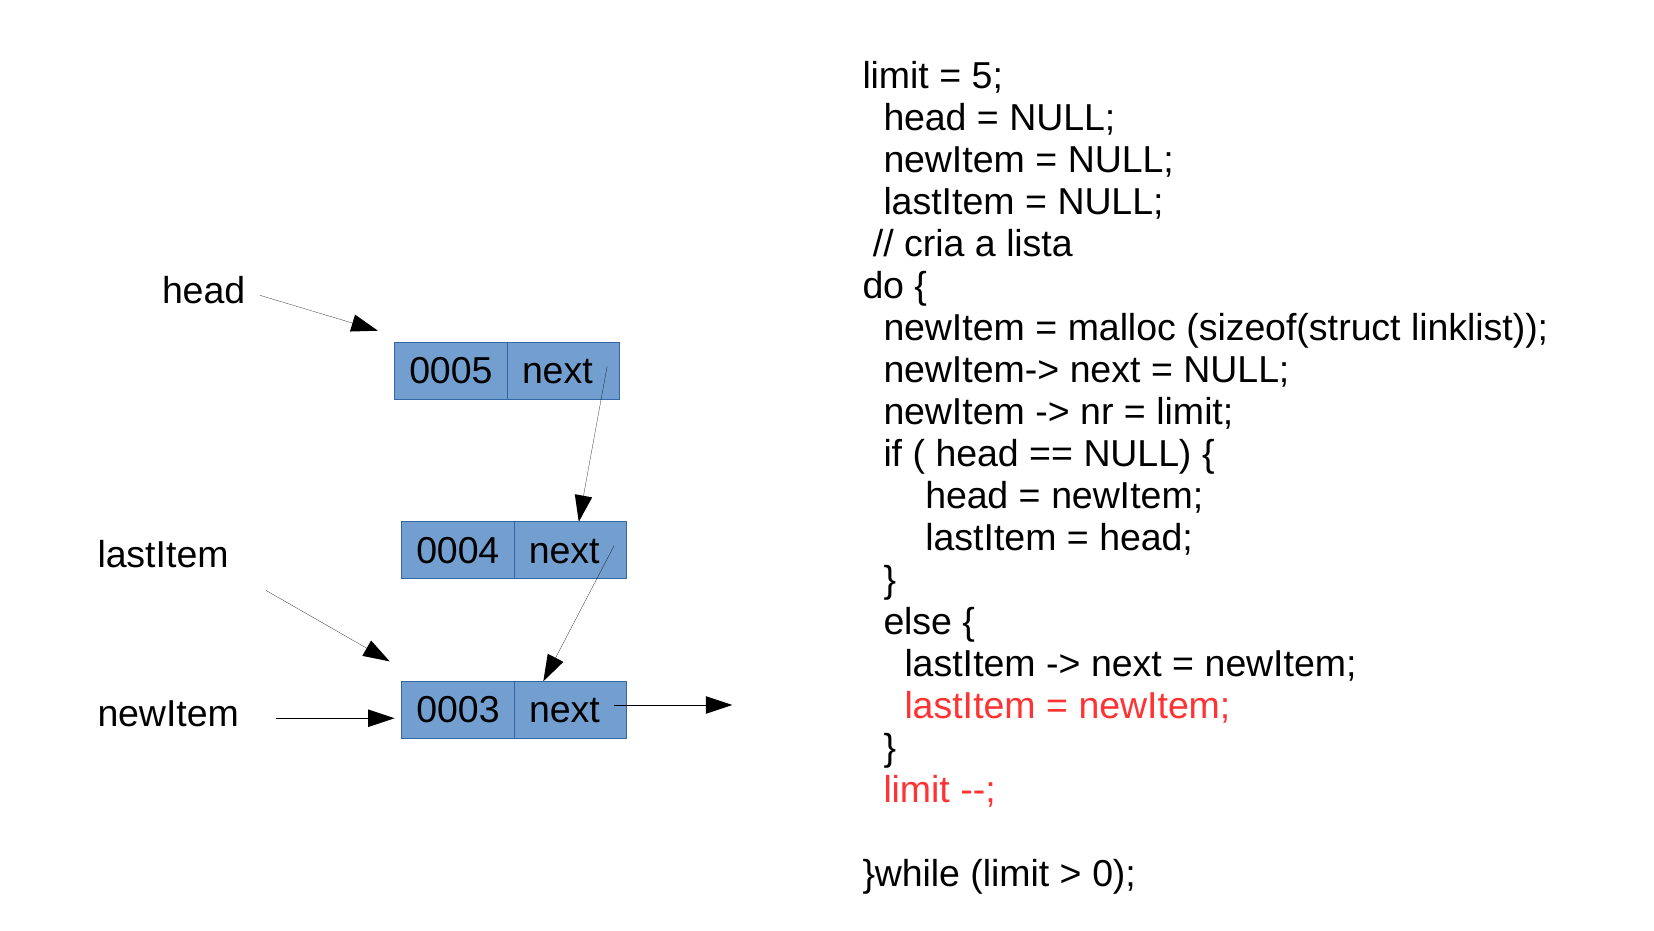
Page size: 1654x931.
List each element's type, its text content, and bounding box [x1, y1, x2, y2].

text_box 0003 [401, 681, 514, 739]
text_box limit = 5; head = NULL; newItem = NULL; lastItem = NULL; // cria a lista do { newItem = malloc (sizeof(struct linklist)); newItem-> next = NULL; newItem -> nr = limit; if ( head == NULL) { head = newItem; lastItem = head; } else { lastItem -> next = newItem; lastItem = newItem; } limit --; }while (limit > 0); [826, 47, 1564, 902]
text_box head [147, 262, 260, 319]
text_box lastItem [82, 526, 255, 628]
text_box newItem [82, 685, 284, 780]
text_box next [507, 342, 620, 400]
text_box 0005 [394, 342, 507, 400]
text_box 0004 [401, 521, 514, 579]
text_box next [514, 521, 627, 579]
text_box next [514, 681, 627, 739]
